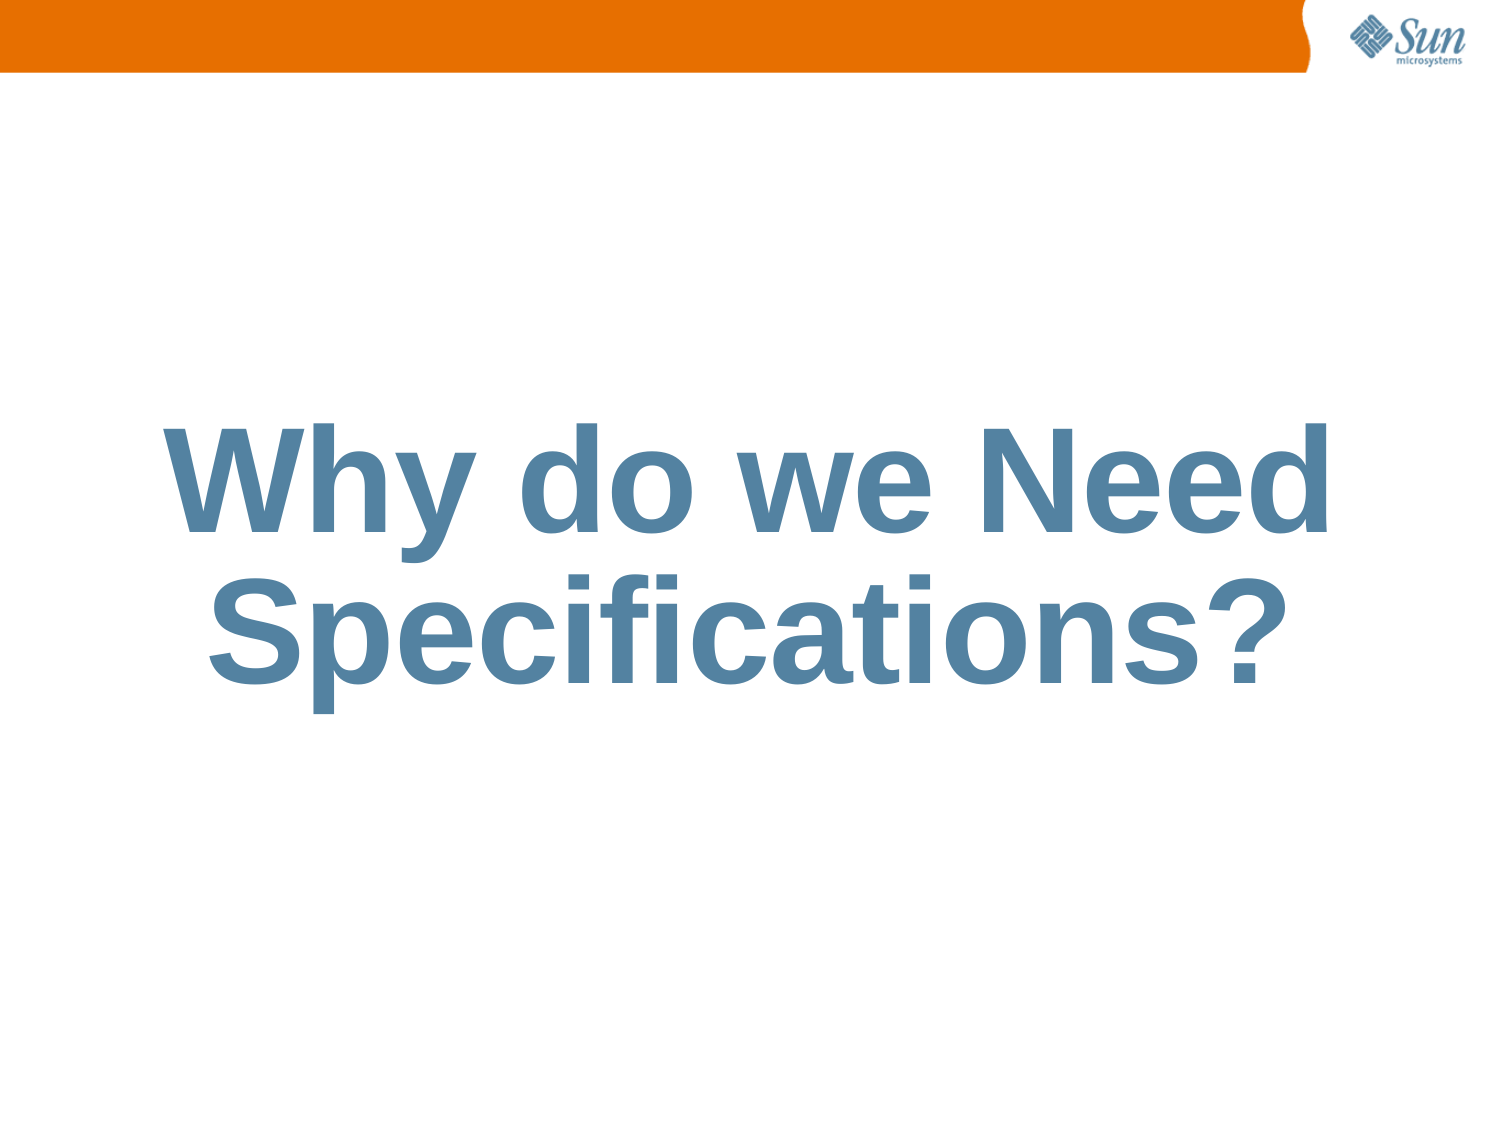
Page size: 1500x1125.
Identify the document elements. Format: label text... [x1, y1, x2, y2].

text_box Why do we Need Specifications? [0, 0, 1500, 1125]
